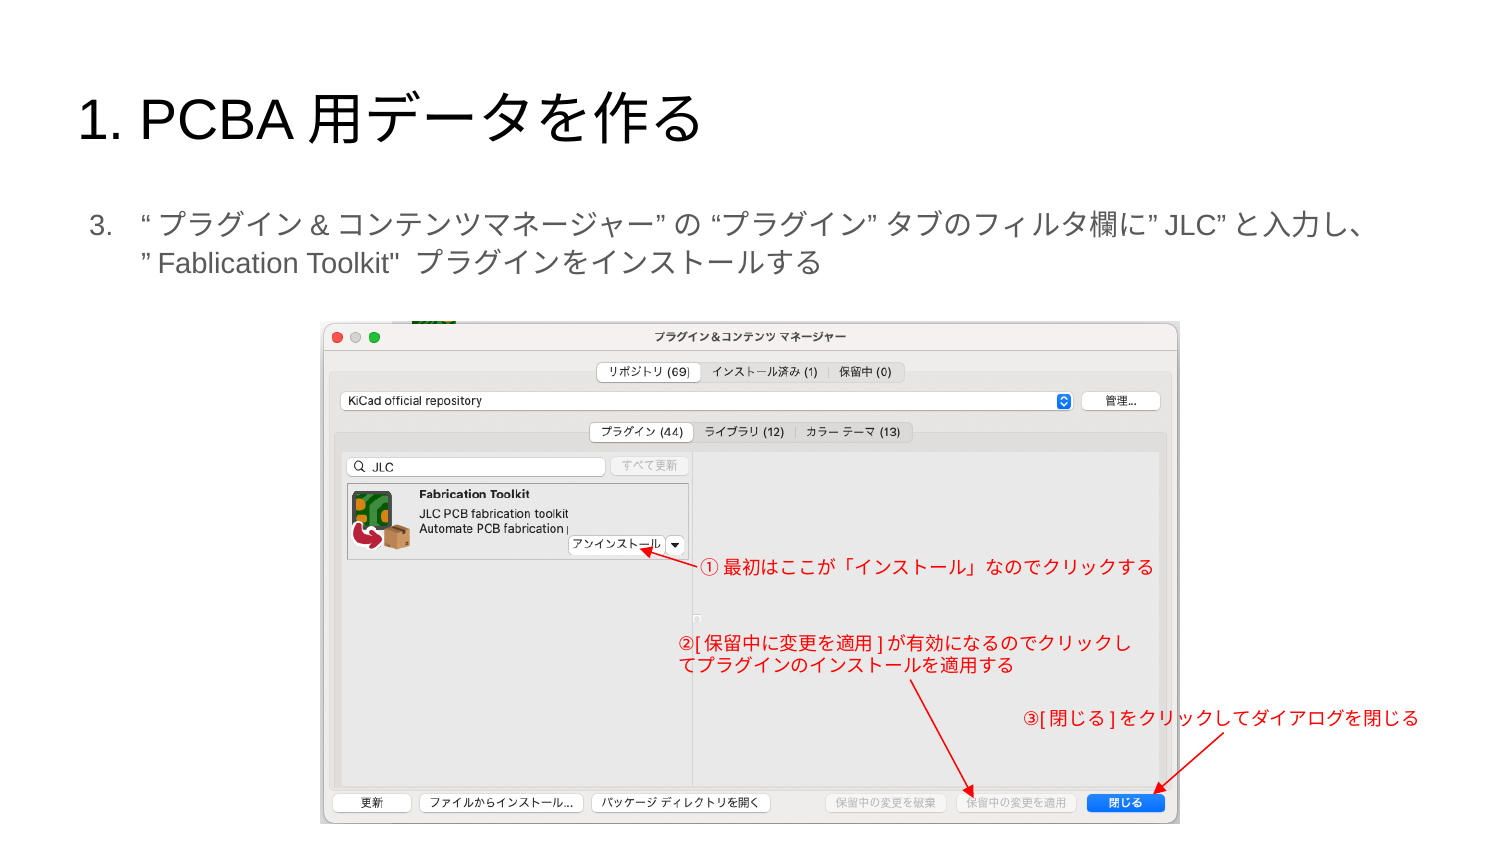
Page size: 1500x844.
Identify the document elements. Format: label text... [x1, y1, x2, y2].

list “プラグイン&コンテンツマネージャー” の “プラグイン” タブのフィルタ欄に”JLC”と入力し、 ”Fablication Toolkit" プラグインをインストールする [51, 189, 1449, 750]
picture [320, 321, 1180, 824]
text_box ①最初はここが「インストール」なのでクリックする [697, 552, 1187, 581]
text_box ③[閉じる]をクリックしてダイアログを閉じる [1020, 703, 1428, 733]
text_box ②[保留中に変更を適用]が有効になるのでクリックしてプラグインのインストールを適用する [675, 628, 1146, 680]
title PCBA用データを作る [51, 72, 1449, 167]
